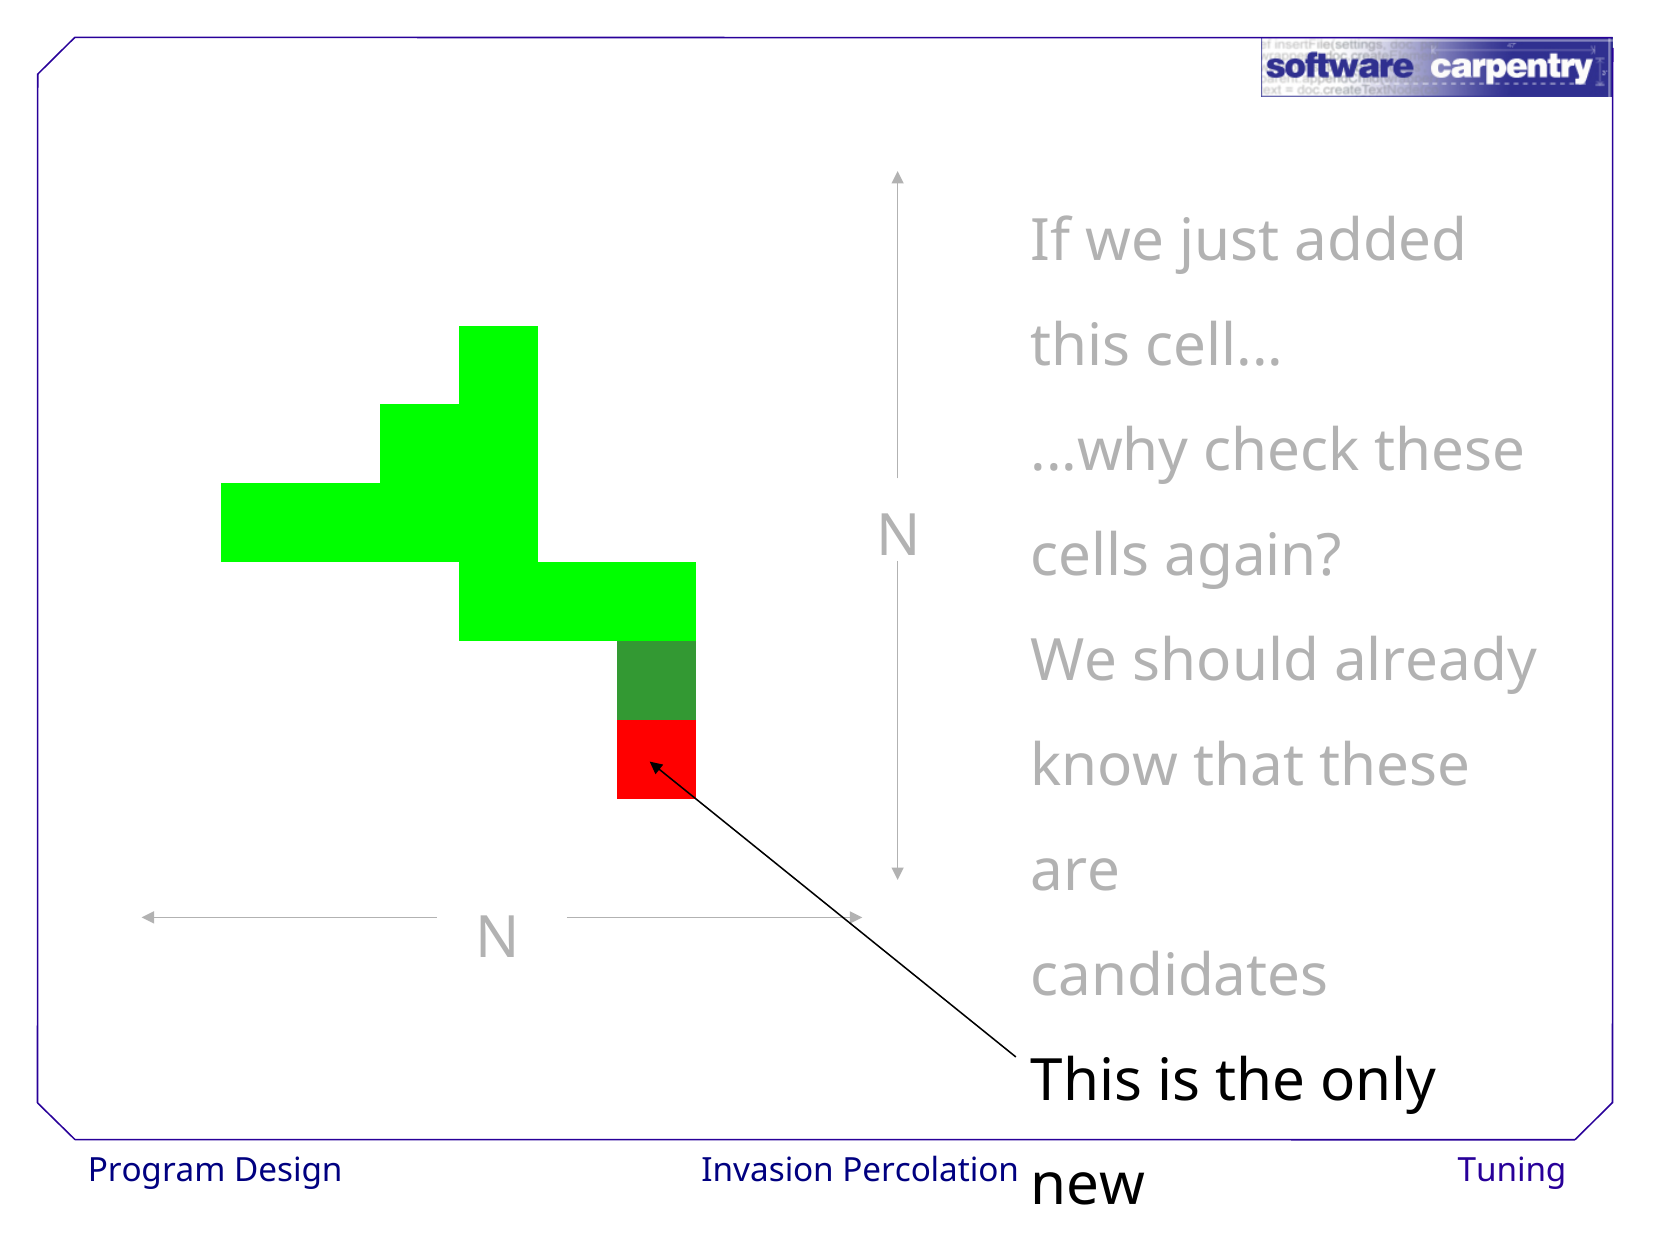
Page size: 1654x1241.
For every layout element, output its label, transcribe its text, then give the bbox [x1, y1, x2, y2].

table_cell [380, 326, 459, 404]
table_header [221, 166, 300, 245]
table_cell [699, 799, 775, 860]
table_cell [538, 641, 617, 720]
table_cell [538, 799, 617, 878]
table_cell [300, 562, 380, 641]
table_cell [696, 404, 775, 483]
table_header [696, 166, 775, 245]
table_cell [142, 326, 221, 404]
table_cell [696, 326, 775, 404]
table_cell [142, 799, 221, 878]
table_cell [142, 483, 221, 562]
table_cell [221, 404, 300, 483]
table_cell [696, 801, 775, 878]
table_header [459, 166, 538, 245]
table_cell [696, 562, 775, 641]
table_cell [380, 720, 459, 799]
table_cell [459, 720, 538, 799]
table_cell [617, 326, 696, 404]
table_cell [775, 245, 855, 326]
table_cell [617, 483, 696, 562]
table_cell [300, 245, 380, 326]
table_cell [380, 799, 459, 878]
table_cell [459, 799, 538, 878]
table_cell [300, 404, 380, 483]
table_header [380, 166, 459, 245]
table_cell [142, 641, 221, 720]
table_cell [696, 245, 775, 326]
table_cell [617, 799, 696, 878]
table_cell [221, 799, 300, 878]
table_cell [221, 720, 300, 799]
table_cell [459, 483, 538, 562]
table_cell [221, 562, 300, 641]
table_cell [142, 562, 221, 641]
text_box N [862, 454, 922, 576]
table_cell [142, 245, 221, 326]
table_cell [617, 720, 696, 799]
table_cell [538, 245, 617, 326]
table_cell [380, 483, 459, 562]
table_header [142, 166, 221, 245]
table_cell [380, 245, 459, 326]
table_cell [696, 641, 775, 720]
table_cell [142, 404, 221, 483]
table_cell [459, 404, 538, 483]
table_cell [221, 641, 300, 720]
table_cell [380, 641, 459, 720]
table_header [775, 166, 855, 245]
table_cell [459, 326, 538, 404]
table_cell [617, 641, 696, 720]
table_cell [221, 326, 300, 404]
table_cell [538, 483, 617, 562]
table_cell [775, 799, 855, 878]
table_header [617, 166, 696, 245]
table_cell [538, 326, 617, 404]
table_cell [459, 562, 538, 641]
table_cell [775, 326, 855, 404]
table_cell [775, 641, 855, 720]
table_cell [221, 483, 300, 562]
table_cell [775, 865, 791, 878]
table_cell [538, 404, 617, 483]
table_cell [617, 404, 696, 483]
table_cell [775, 404, 855, 483]
table_cell [459, 245, 538, 326]
table_cell [696, 720, 775, 799]
picture [1261, 39, 1613, 97]
table_cell [775, 562, 855, 641]
table_cell [538, 562, 617, 641]
table_cell [775, 720, 855, 799]
table_cell [300, 326, 380, 404]
text_box If we just added this cell... ...why check these cells again? We should already know that these are candidates This is the only new candidate cell [1015, 159, 1580, 1241]
table_cell [380, 562, 459, 641]
table_header [538, 166, 617, 245]
table_cell [459, 641, 538, 720]
table_cell [142, 720, 221, 799]
table_cell [775, 483, 855, 562]
table_cell [380, 404, 459, 483]
table_cell [617, 562, 696, 641]
text_box N [460, 856, 520, 977]
table_cell [300, 720, 380, 799]
table_header [300, 166, 380, 245]
table_cell [300, 799, 380, 878]
table_cell [221, 245, 300, 326]
table_cell [617, 245, 696, 326]
table_cell [300, 641, 380, 720]
table_cell [538, 720, 617, 799]
table_cell [300, 483, 380, 562]
table_cell [696, 483, 775, 562]
